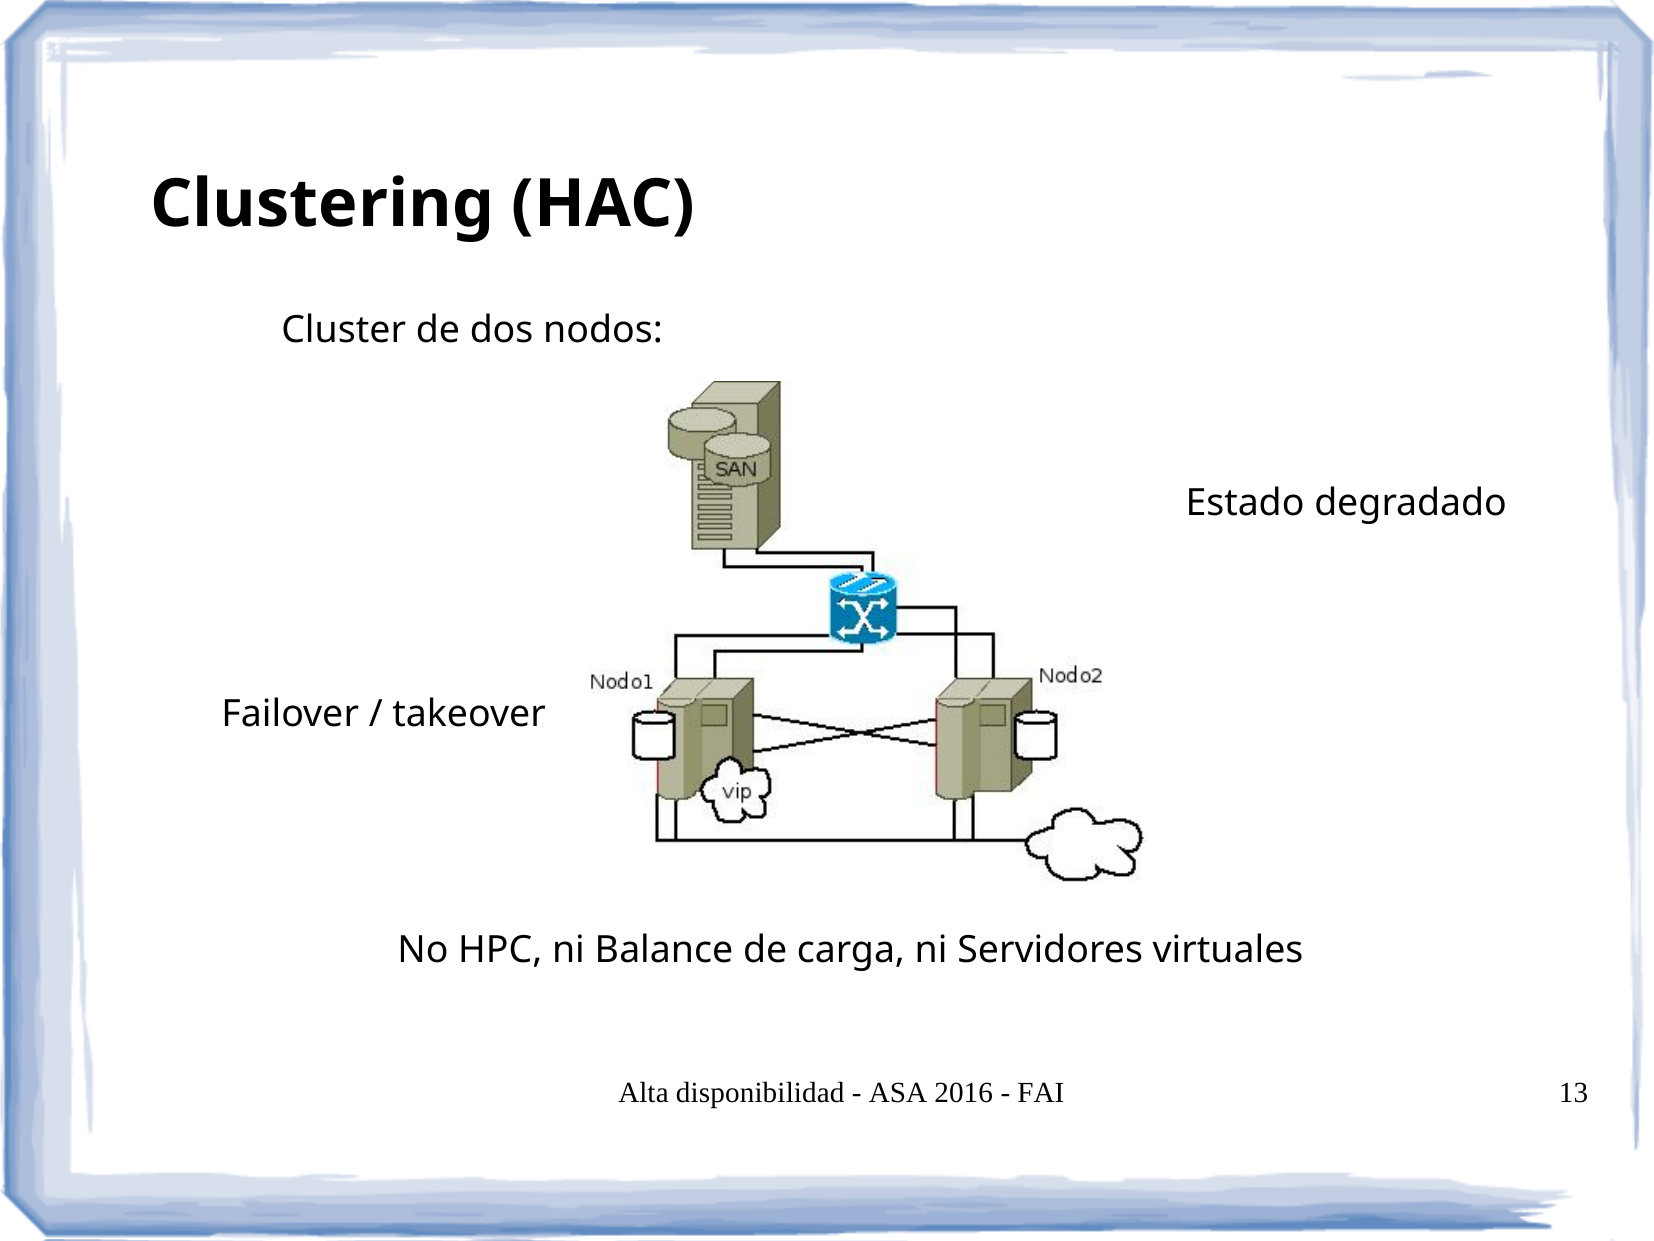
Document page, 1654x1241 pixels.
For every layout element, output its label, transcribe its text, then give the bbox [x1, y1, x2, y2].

text_box Clustering (HAC) [135, 147, 705, 250]
text_box Failover / takeover [206, 679, 545, 743]
text_box Estado degradado [1170, 467, 1506, 532]
text_box No HPC, ni Balance de carga, ni Servidores virtuales [382, 915, 1271, 1028]
text_box Cluster de dos nodos: [266, 295, 661, 359]
picture [0, 0, 1654, 1241]
